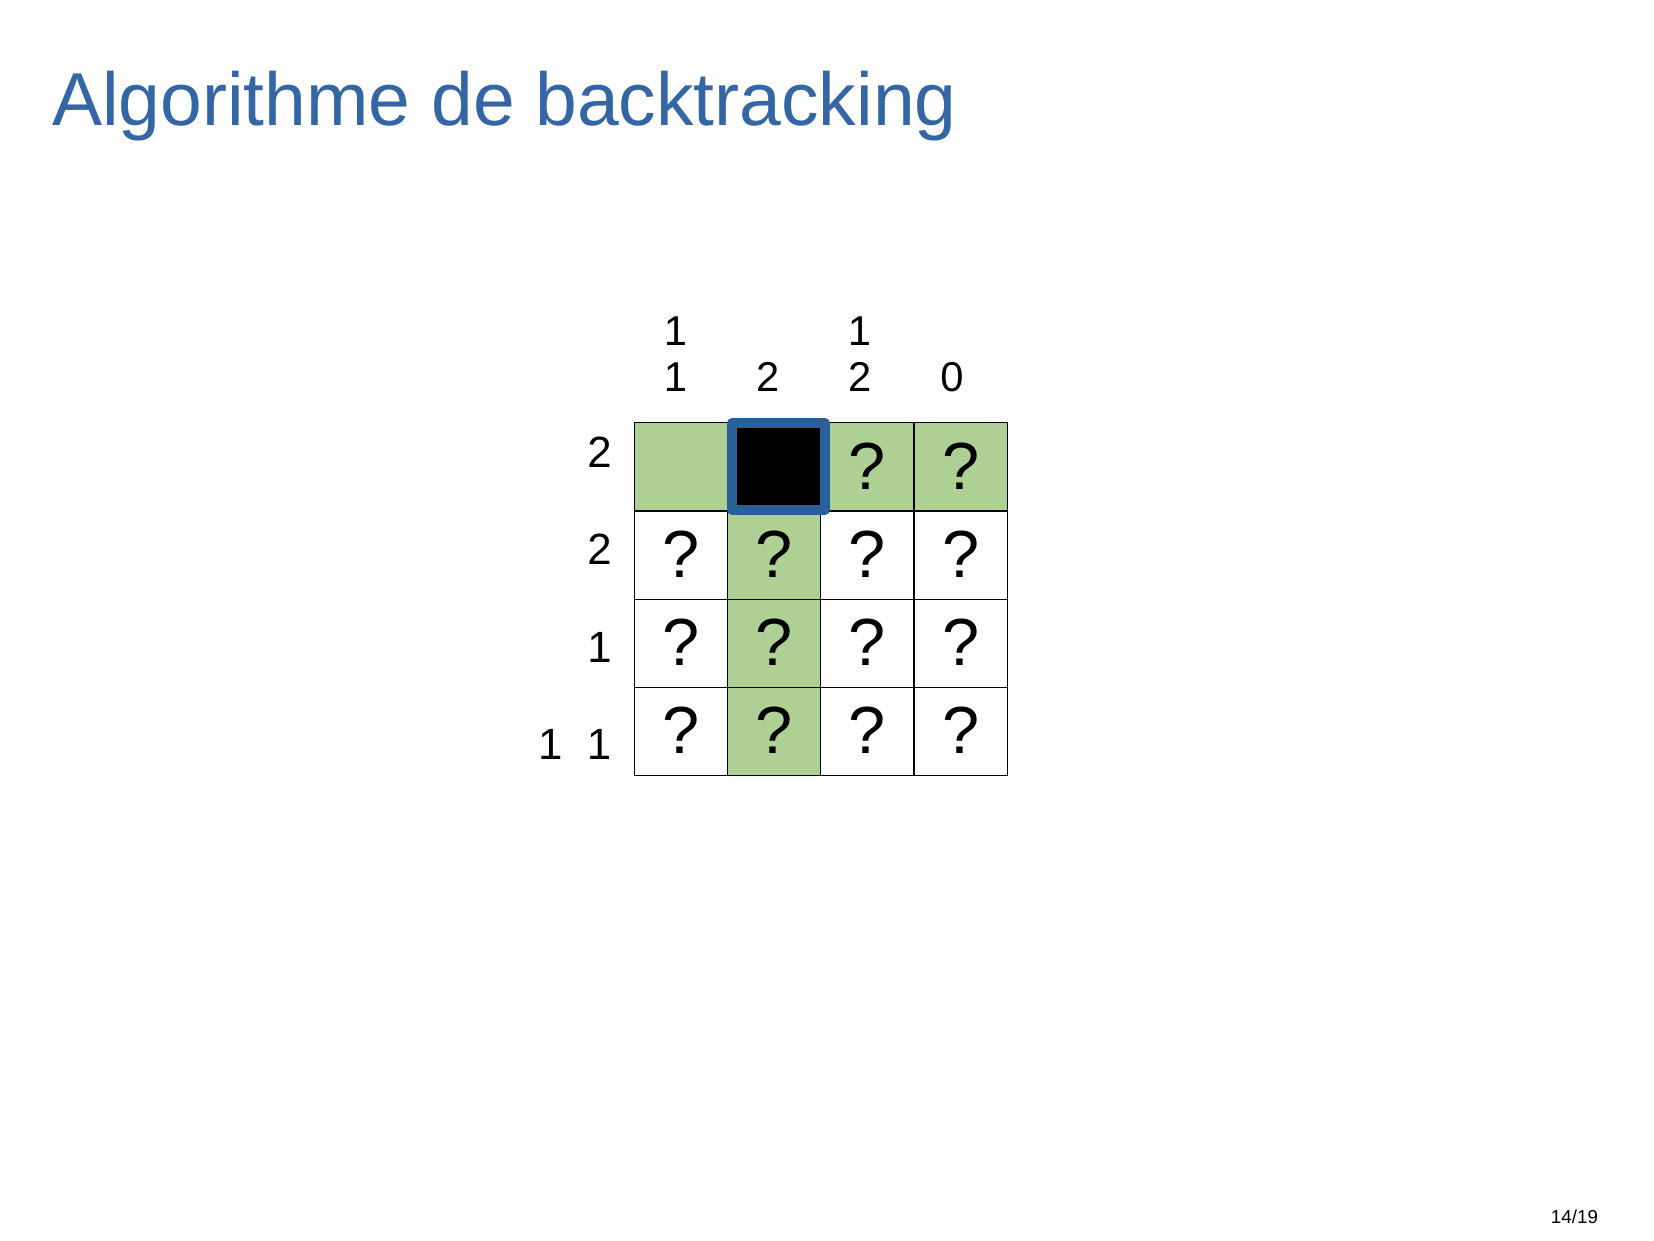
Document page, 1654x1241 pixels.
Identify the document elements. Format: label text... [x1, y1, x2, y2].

text_box 1 1 1 2 2 0 [637, 300, 992, 408]
table_cell ? [821, 600, 913, 687]
table_cell ? [728, 688, 820, 775]
table_header ? [830, 423, 913, 510]
table_header [737, 428, 820, 505]
text_box Algorithme de backtracking [37, 50, 976, 151]
table_cell ? [821, 688, 913, 775]
text_box 2 2 1 1 1 [523, 420, 633, 826]
table_header ? [915, 423, 1007, 510]
table_cell ? [728, 514, 820, 599]
table_cell ? [635, 600, 727, 687]
table_cell ? [915, 600, 1007, 687]
table_cell ? [821, 512, 913, 599]
table_cell ? [728, 600, 820, 687]
table_header [635, 423, 727, 510]
table_cell ? [915, 688, 1007, 775]
table_cell ? [635, 512, 727, 599]
table_cell ? [915, 512, 1007, 599]
text_box 14/19 [1536, 1198, 1613, 1235]
table_cell ? [635, 688, 727, 775]
